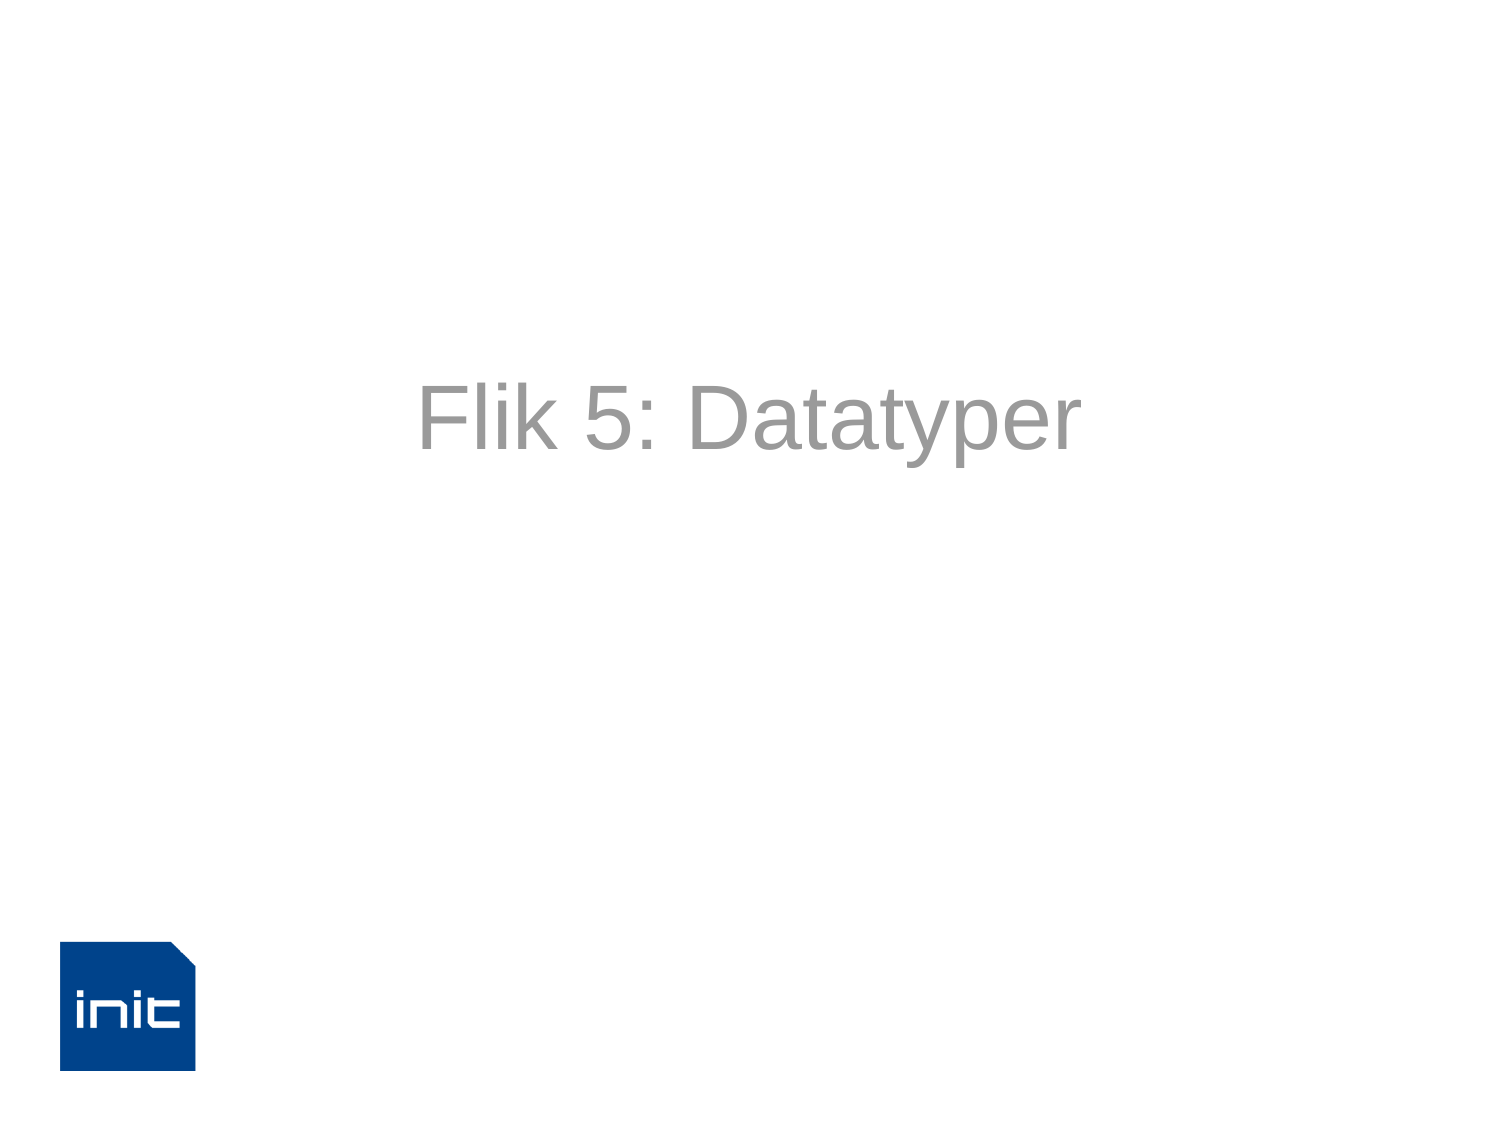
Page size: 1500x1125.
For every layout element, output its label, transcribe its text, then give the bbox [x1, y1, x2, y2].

text_box Flik 5: Datatyper [150, 187, 1351, 476]
picture [60, 941, 196, 1071]
